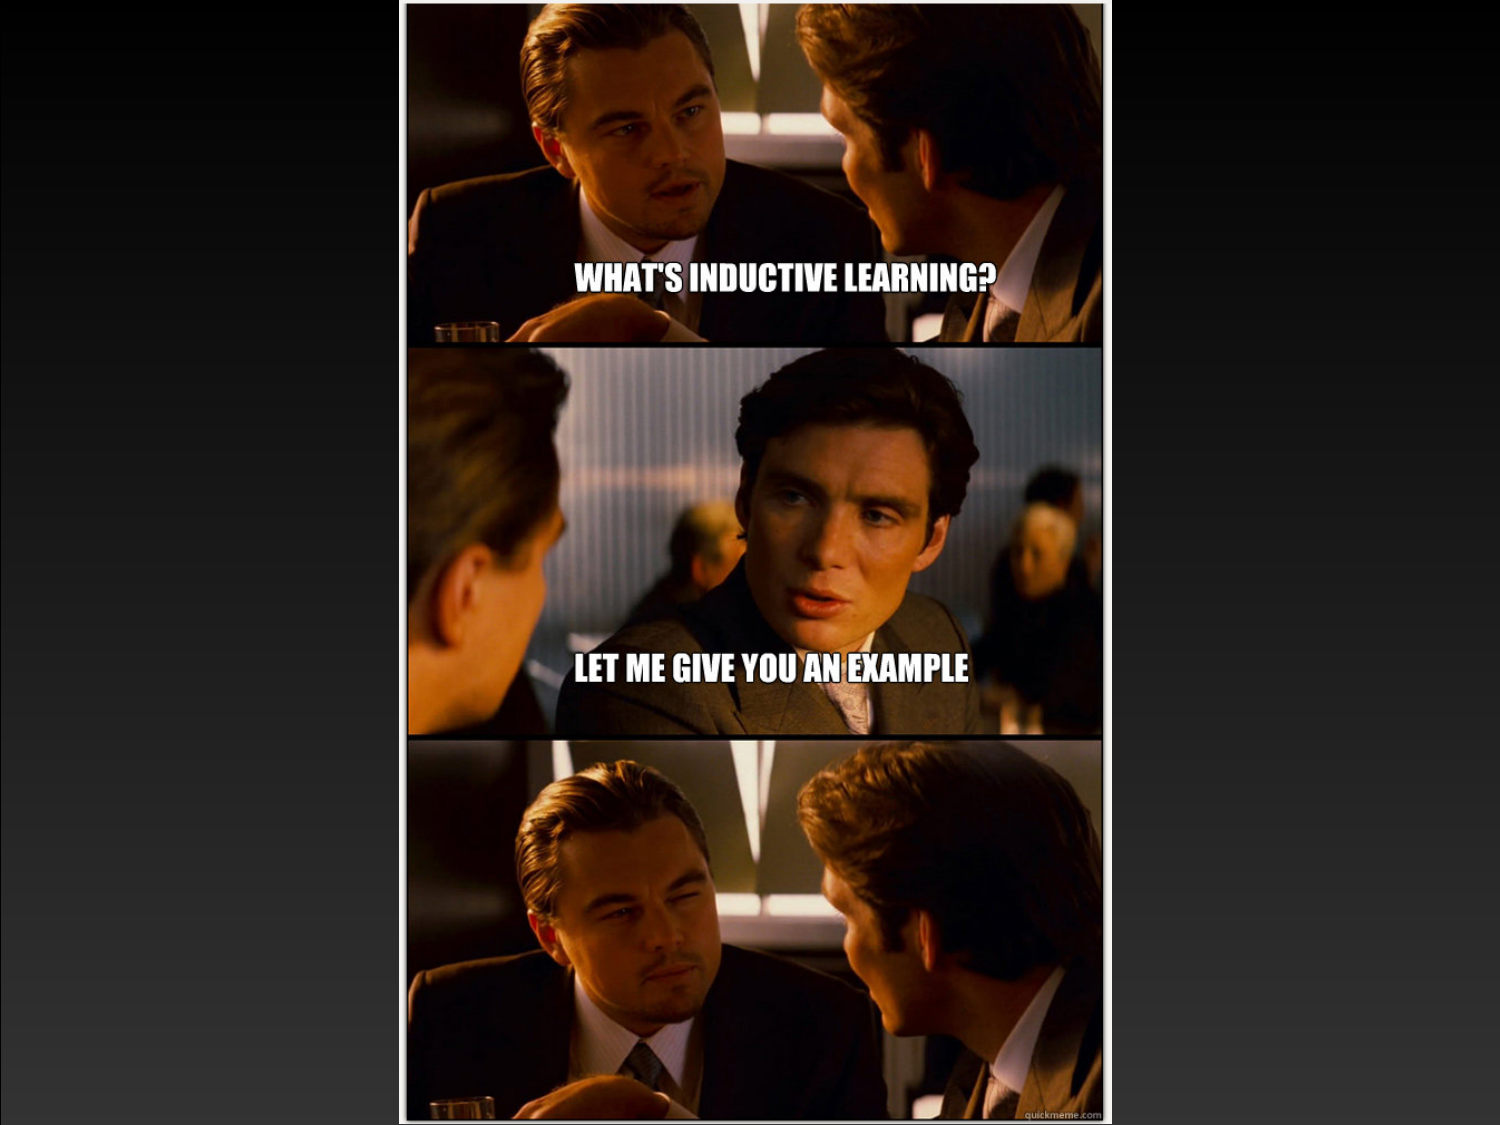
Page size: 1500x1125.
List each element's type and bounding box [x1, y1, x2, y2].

text_box [0, 0, 1500, 1125]
picture [399, 0, 1112, 1124]
